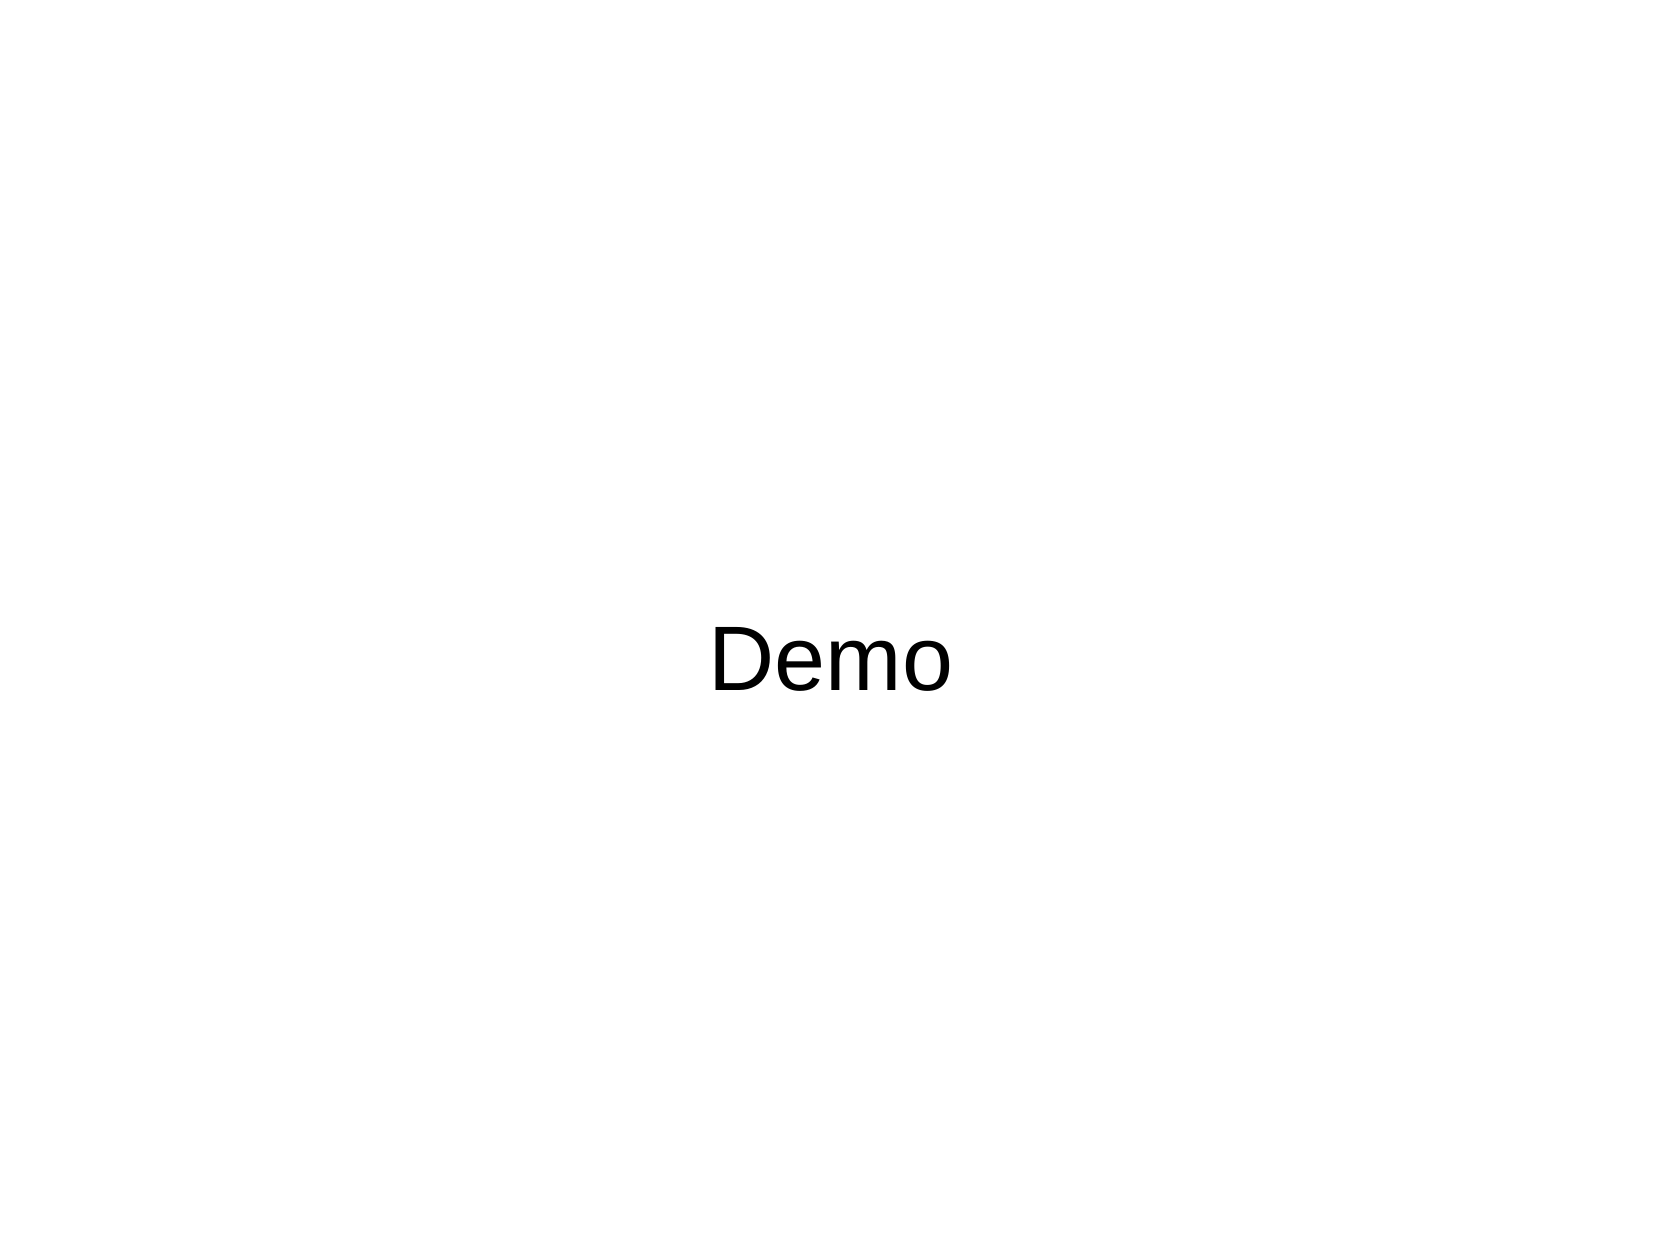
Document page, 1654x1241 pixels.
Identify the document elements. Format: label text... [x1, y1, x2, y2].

title Demo [86, 555, 1576, 763]
